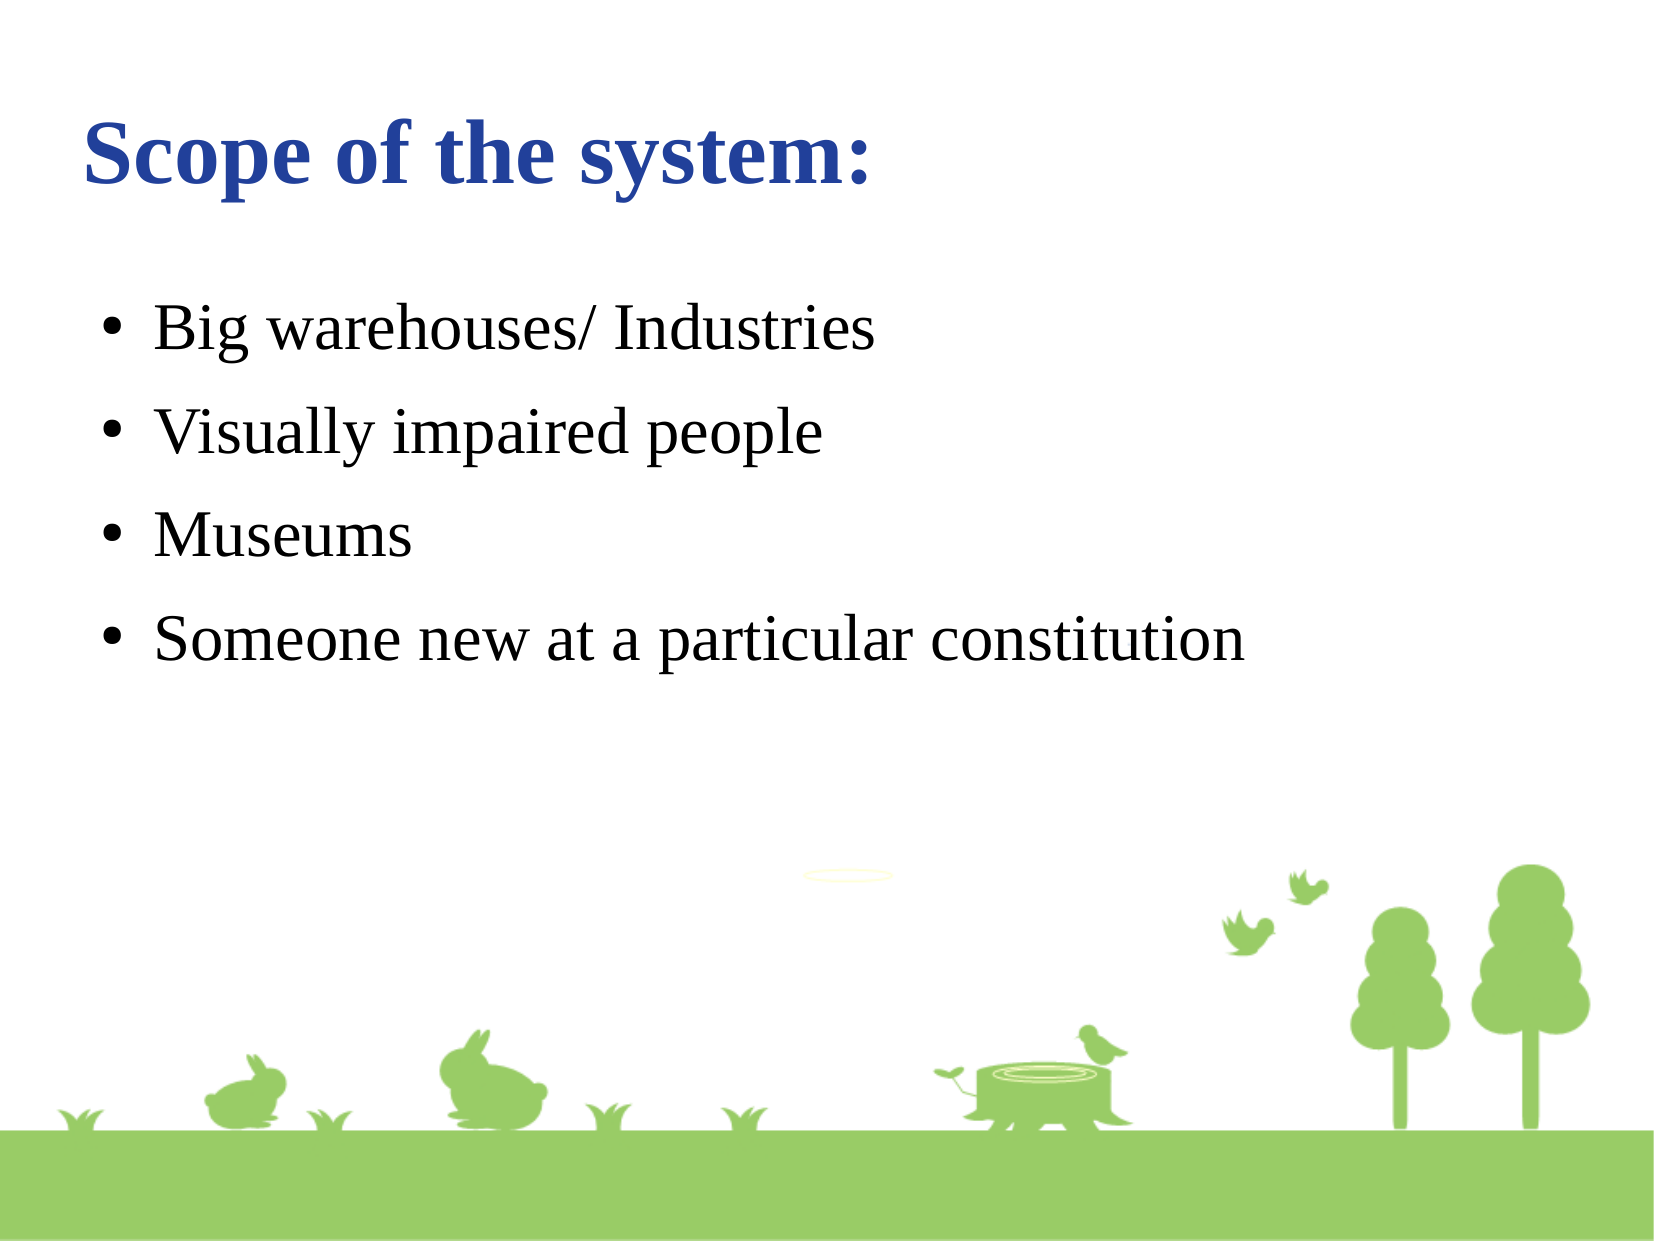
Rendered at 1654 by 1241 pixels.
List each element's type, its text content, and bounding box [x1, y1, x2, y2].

title Scope of the system: [82, 49, 1571, 257]
picture [0, 0, 1654, 1241]
list Big warehouses/ Industries Visually impaired people Museums Someone new at a particular constitution [82, 290, 1571, 1010]
